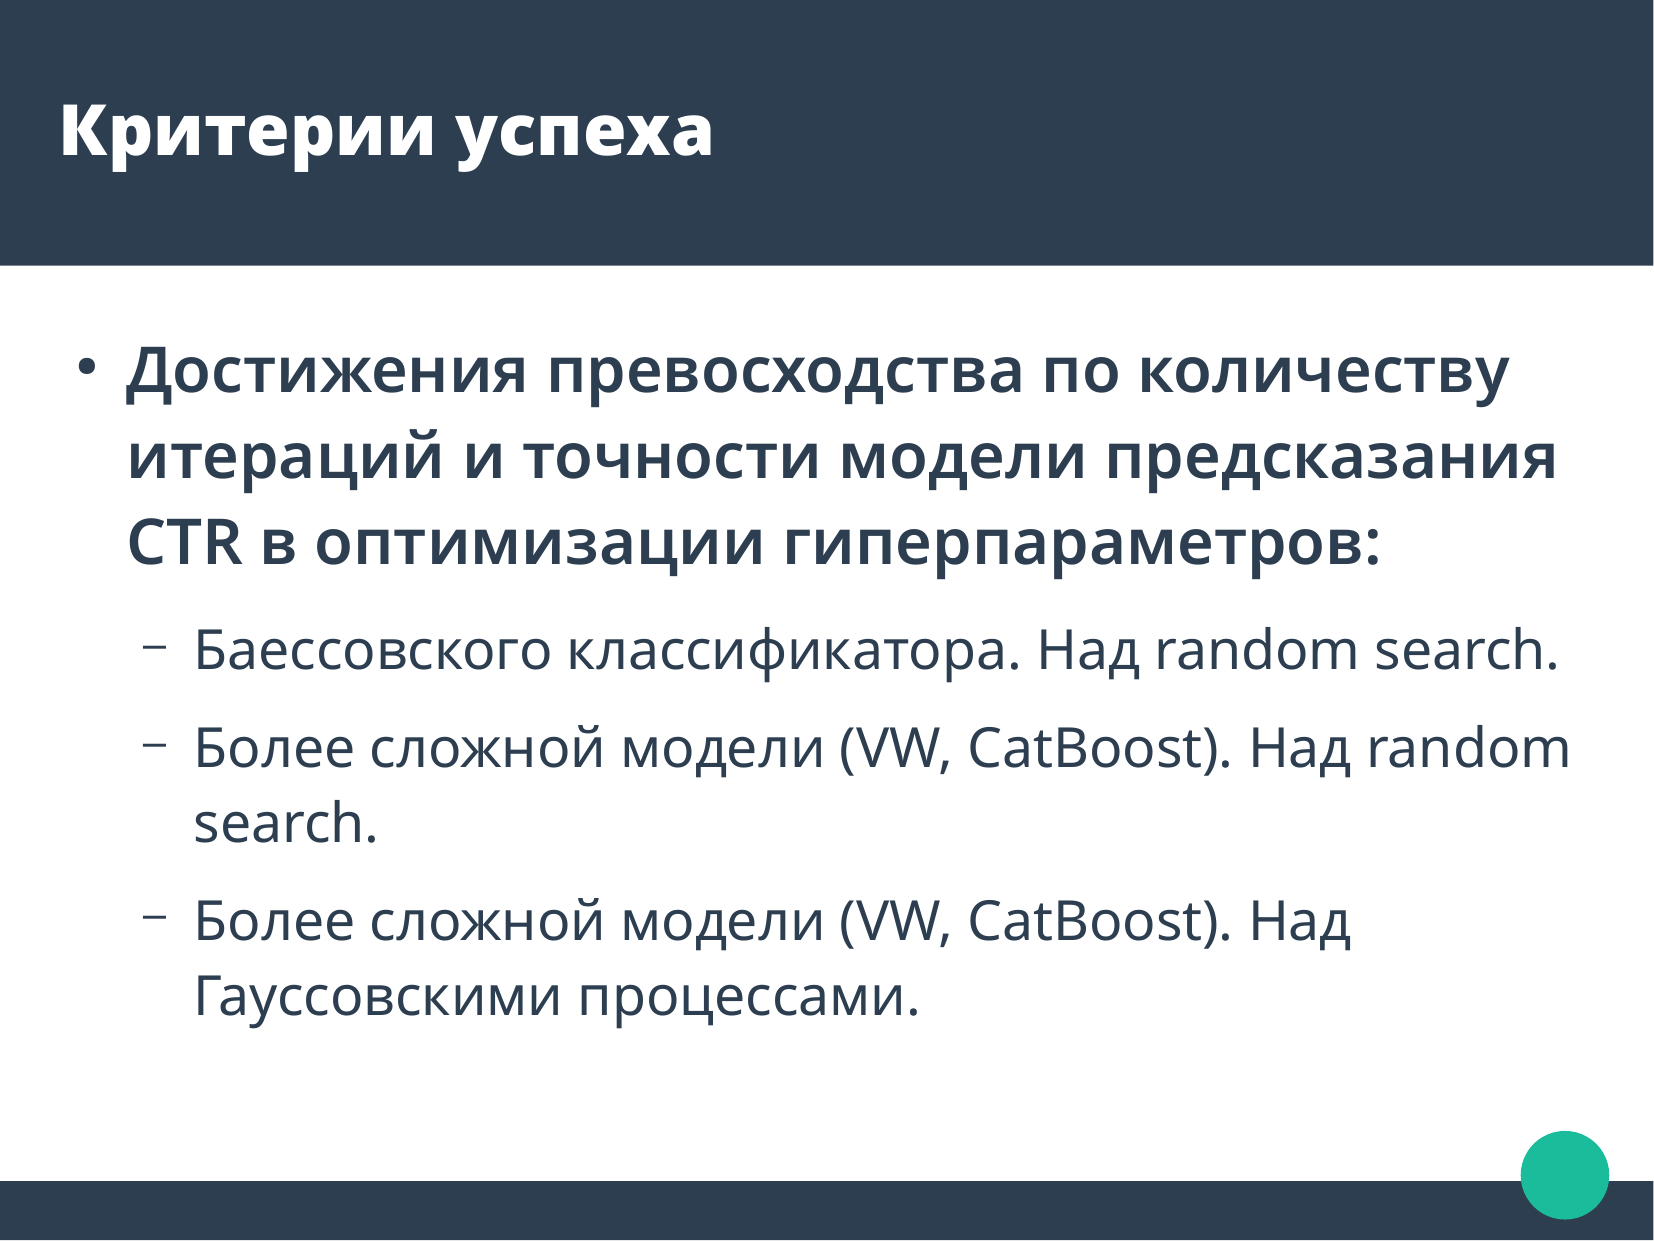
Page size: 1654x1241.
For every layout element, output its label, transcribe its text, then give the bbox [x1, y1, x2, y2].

list Достижения превосходства по количеству итераций и точности модели предсказания CTR в оптимизации гиперпараметров: Баессовского классификатора. Над random search. Более сложной модели (VW, CatBoost). Над random search. Более сложной модели (VW, CatBoost). Над Гауссовскими процессами. [59, 324, 1595, 1152]
title Критерии успеха [59, 49, 1595, 207]
